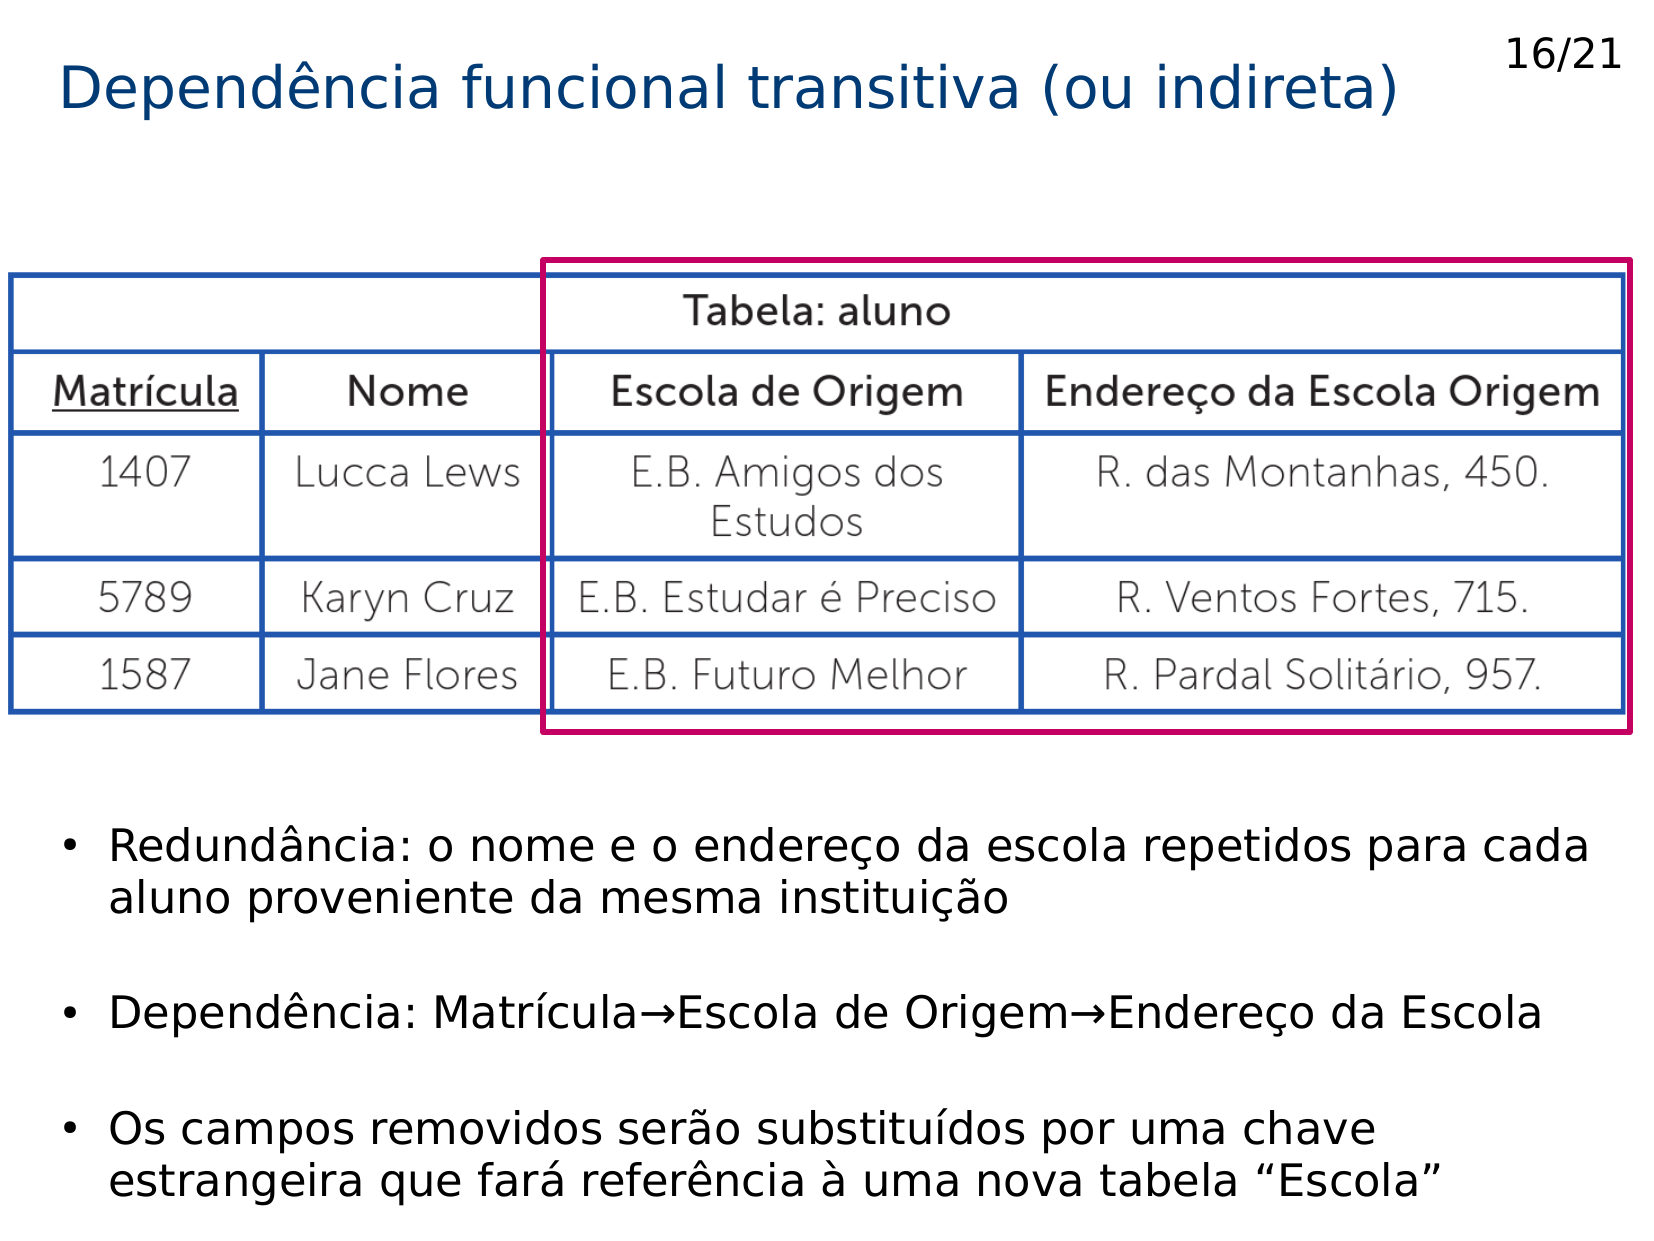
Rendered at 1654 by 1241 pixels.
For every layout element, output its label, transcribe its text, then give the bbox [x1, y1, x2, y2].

picture [7, 270, 540, 717]
list Redundância: o nome e o endereço da escola repetidos para cada aluno proveniente da mesma instituição Dependência: Matrícula→Escola de Origem→Endereço da Escola Os campos removidos serão substituídos por uma chave estrangeira que fará referência à uma nova tabela “Escola” [59, 816, 1625, 1211]
title Dependência funcional transitiva (ou indireta) [59, 29, 1506, 148]
picture [546, 270, 1627, 717]
